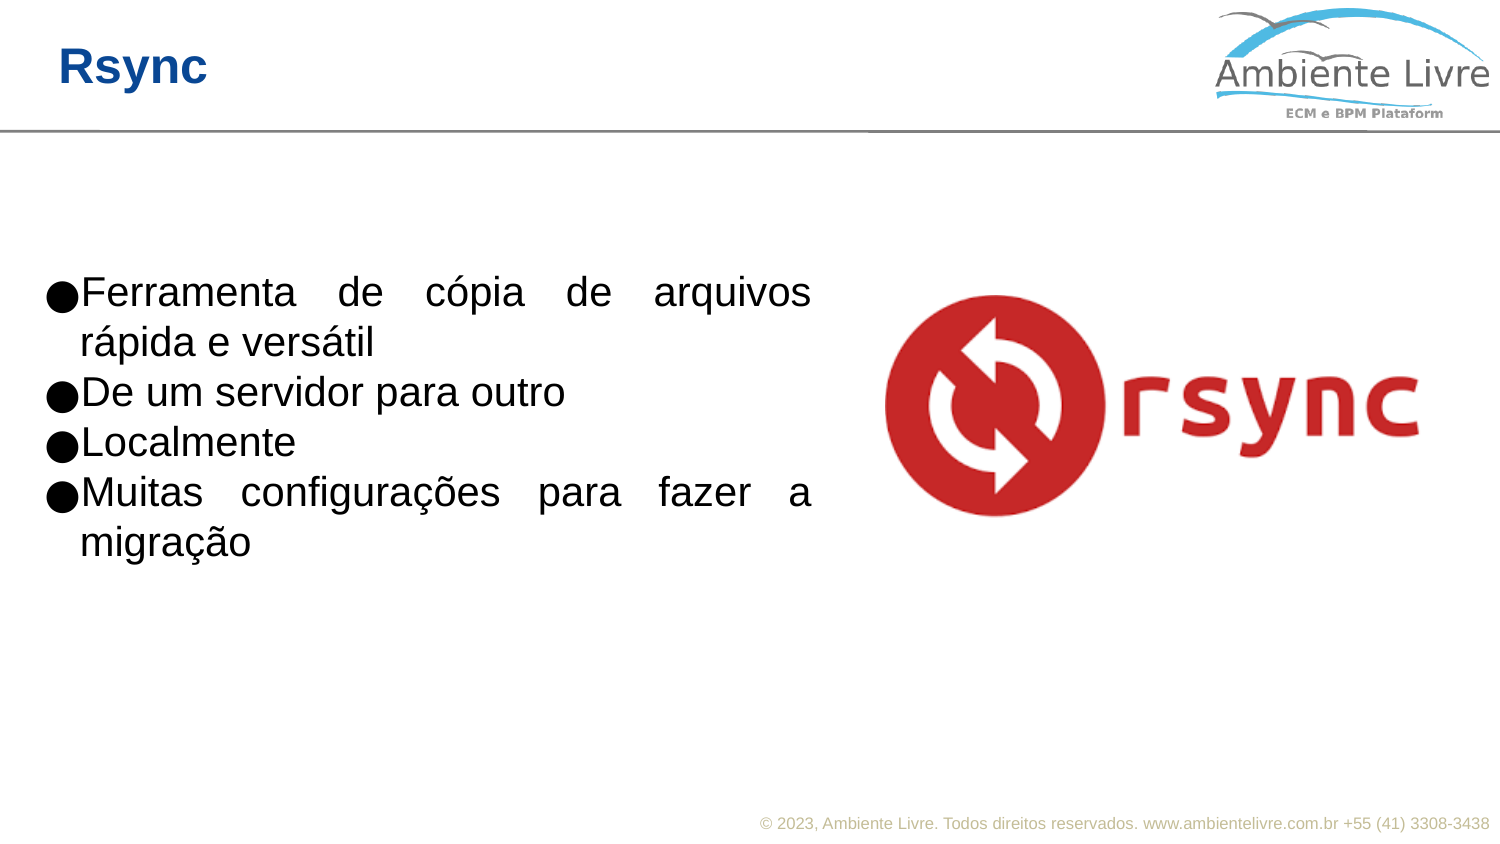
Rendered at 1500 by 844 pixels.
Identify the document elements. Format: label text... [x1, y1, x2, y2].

text_box Rsync [43, 8, 1127, 129]
picture [827, 295, 1441, 518]
picture [1215, 8, 1489, 118]
text_box Ferramenta de cópia de arquivos rápida e versátil De um servidor para outro Localmente Muitas configurações para fazer a migração [29, 172, 827, 443]
